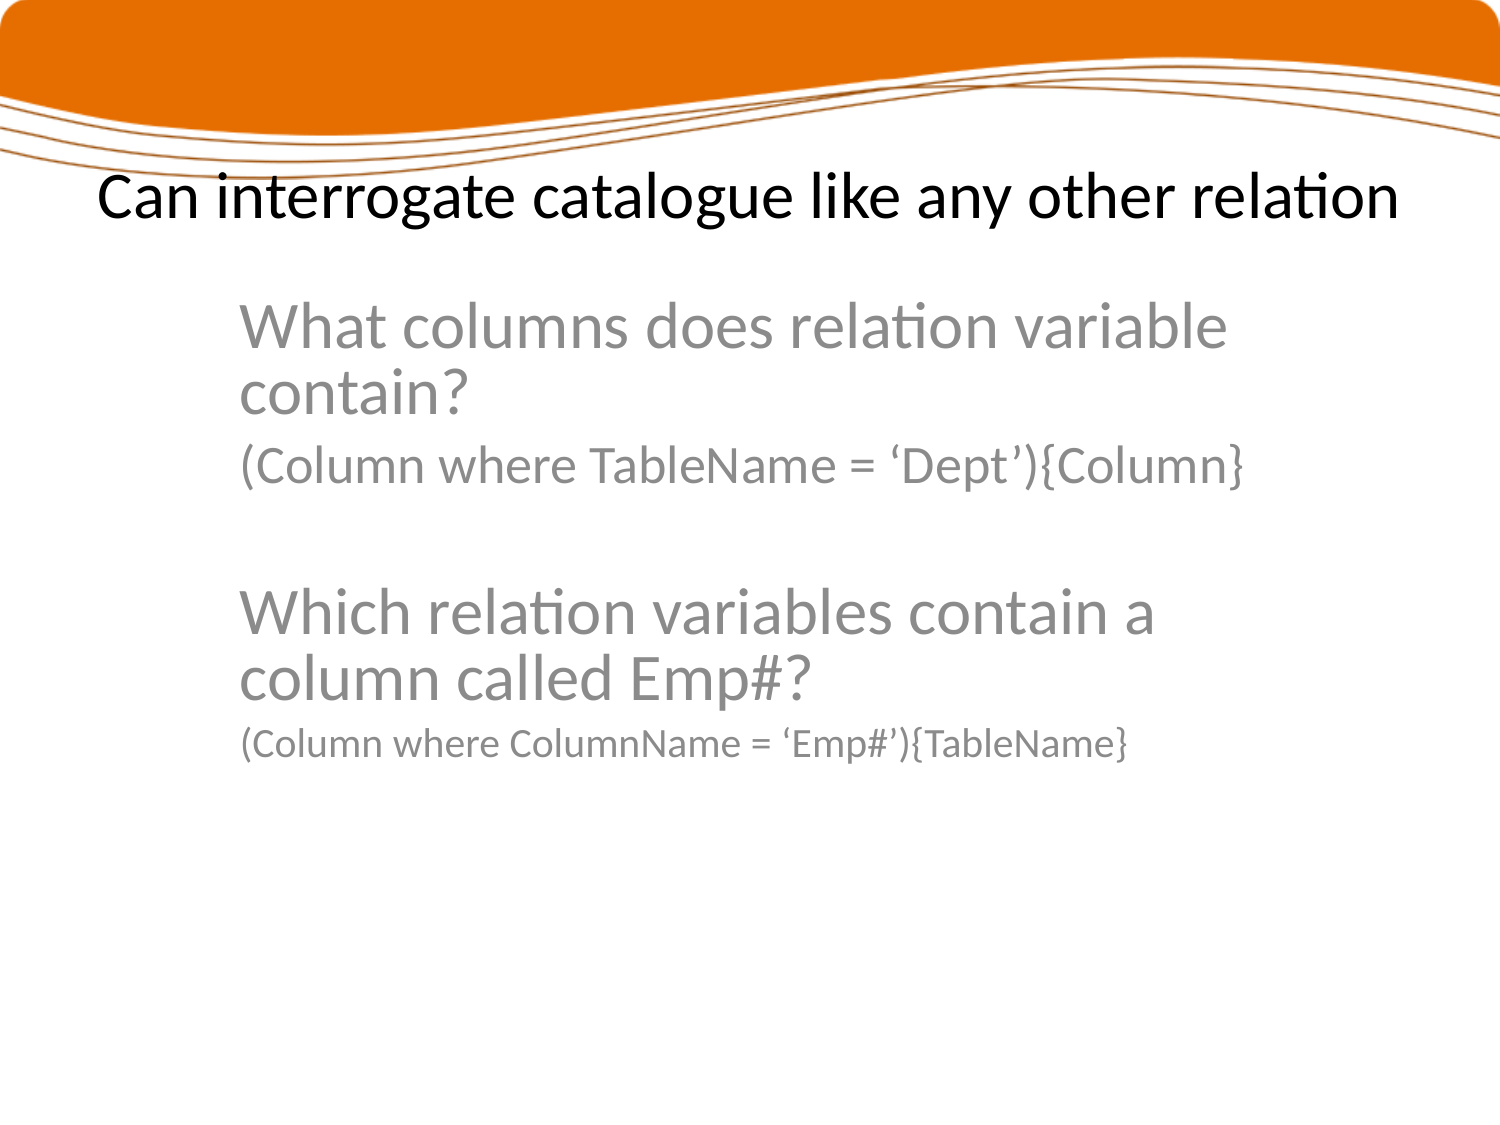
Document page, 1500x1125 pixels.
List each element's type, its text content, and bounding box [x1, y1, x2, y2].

text_box What columns does relation variable contain? (Column where TableName = ‘Dept’){Column} Which relation variables contain a column called Emp#? (Column where ColumnName = ‘Emp#’){TableName} [224, 290, 1275, 988]
text_box Can interrogate catalogue like any other relation [74, 125, 1425, 279]
picture [0, 0, 1500, 180]
